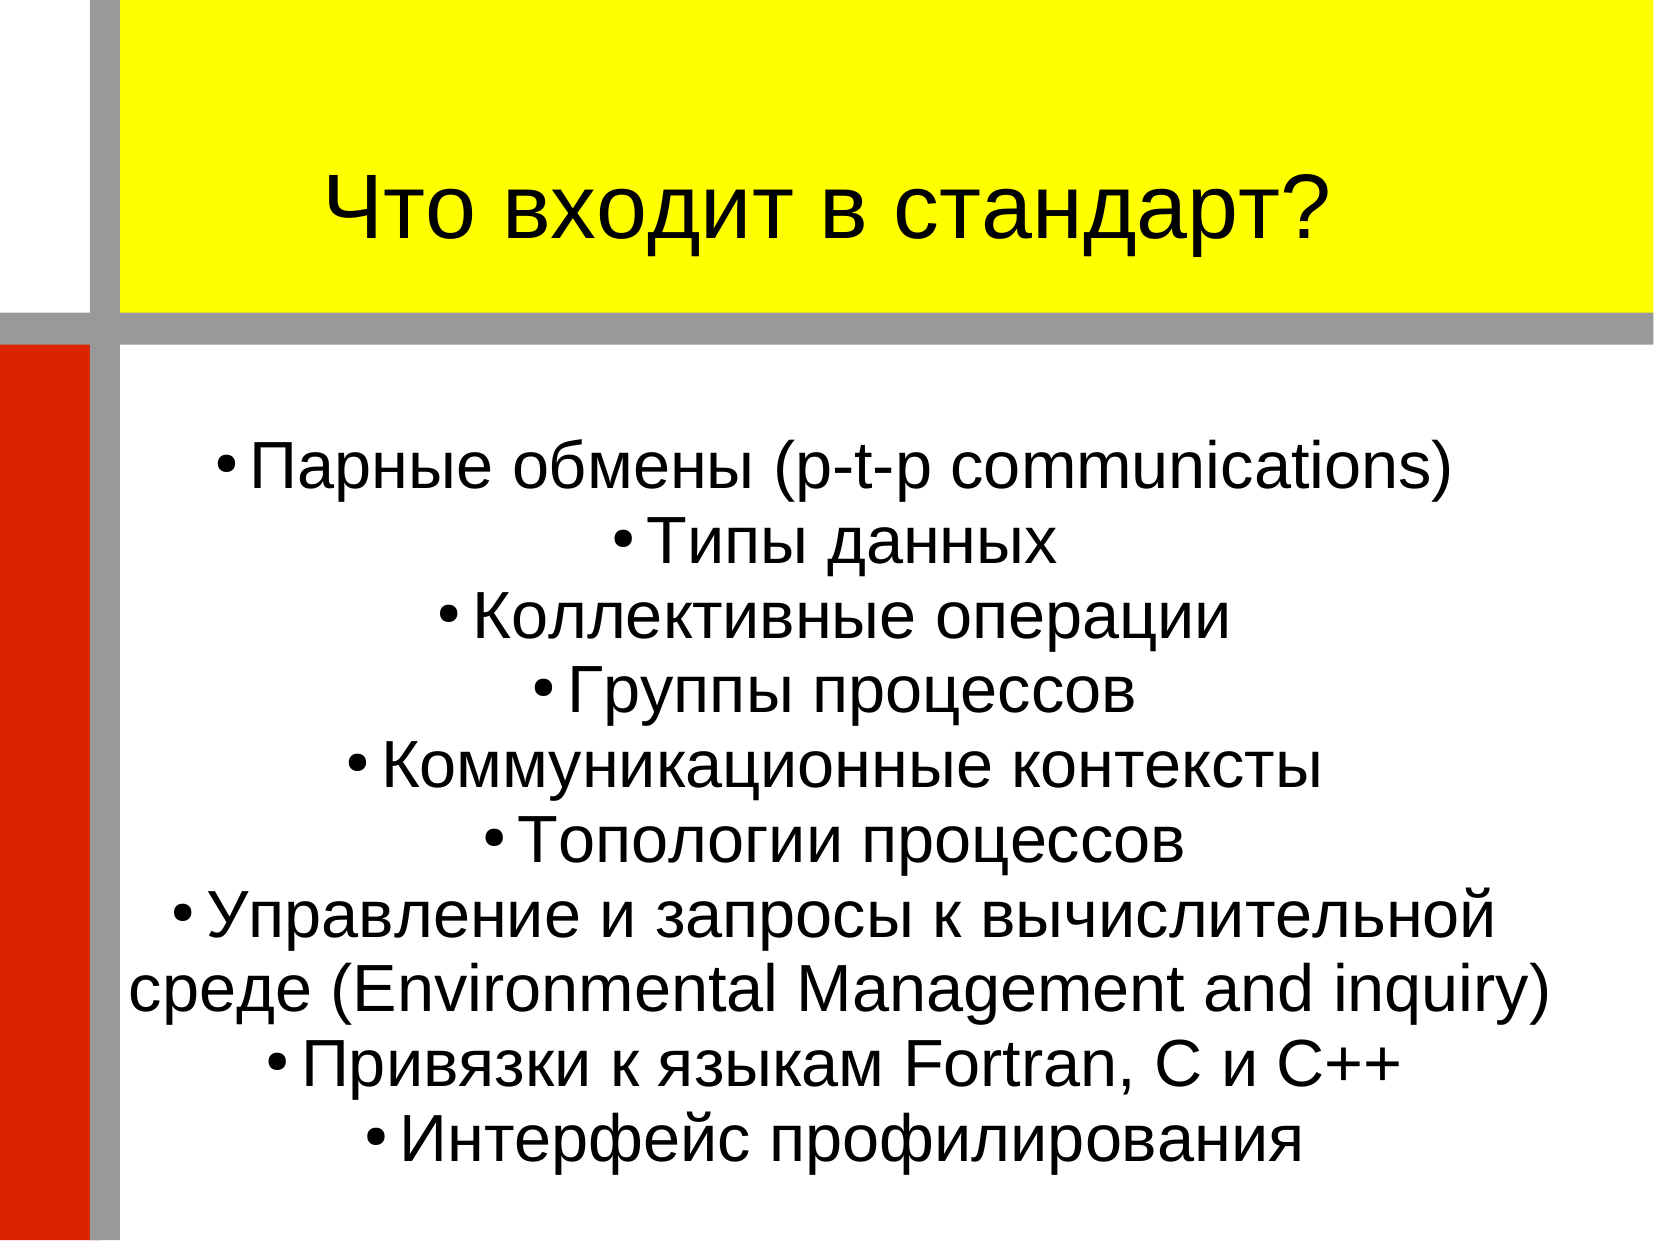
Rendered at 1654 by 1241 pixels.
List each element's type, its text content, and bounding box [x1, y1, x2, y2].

subtitle Парные обмены (p-t-p communications) Типы данных Коллективные операции Группы процессов Коммуникационные контексты Топологии процессов Управление и запросы к вычислительной среде (Environmental Management and inquiry) Привязки к языкам Fortran, C и C++ Интерфейс профилирования [118, 348, 1563, 1241]
title Что входит в стандарт? [121, 102, 1534, 311]
